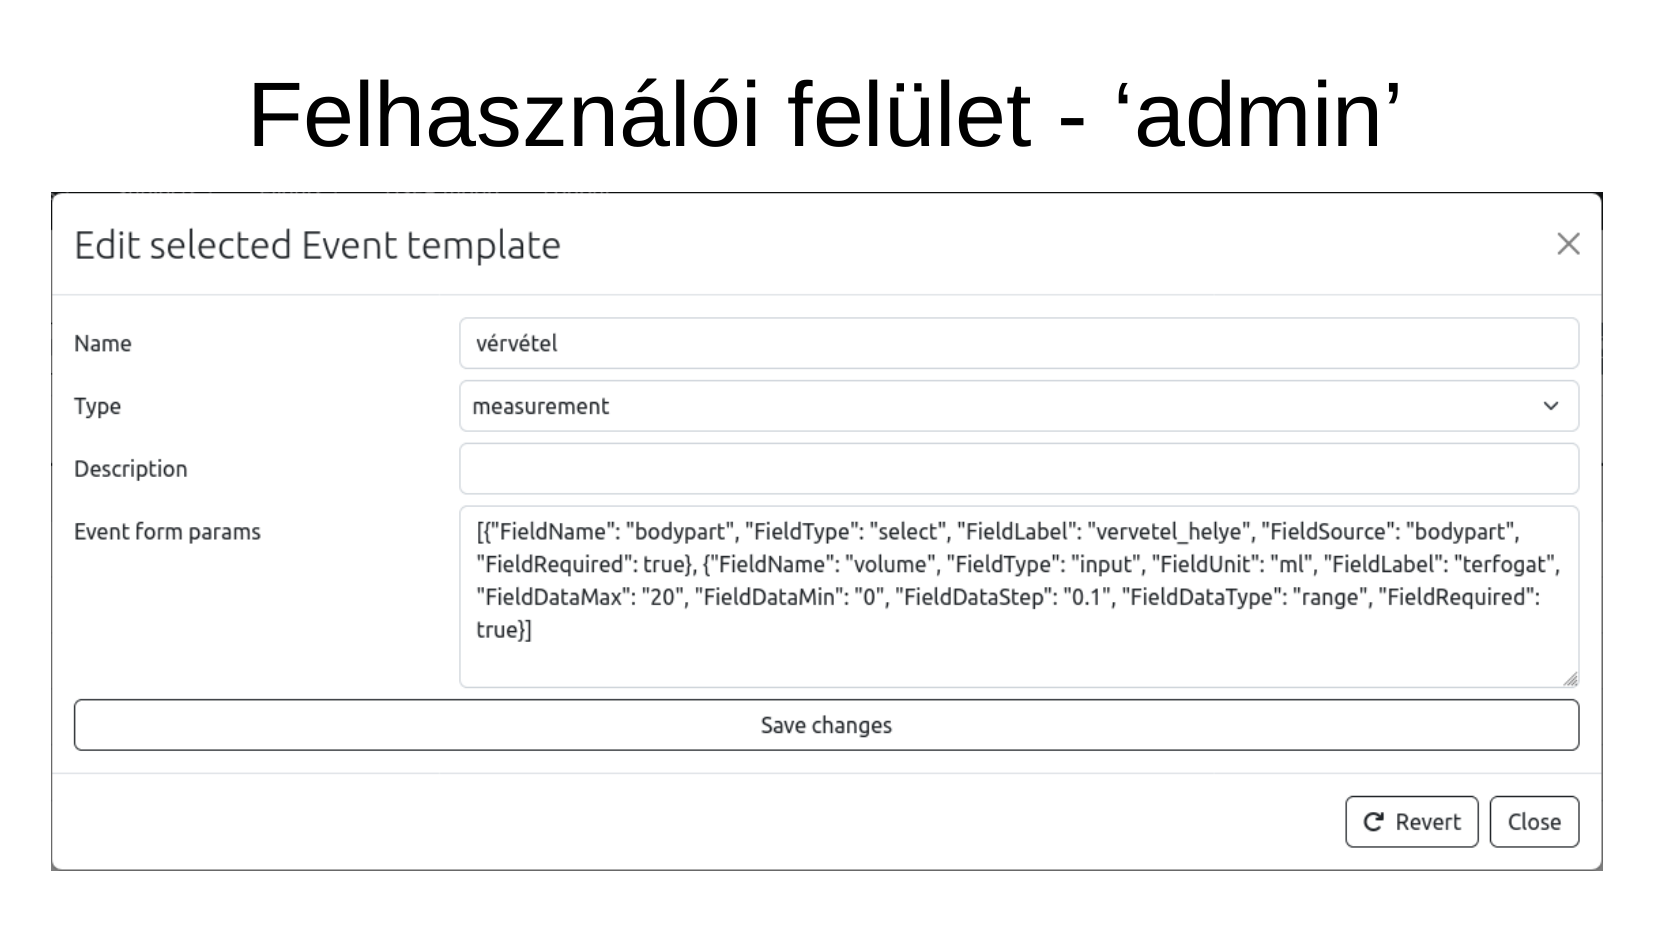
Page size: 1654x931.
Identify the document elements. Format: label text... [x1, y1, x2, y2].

title Felhasználói felület - ‘admin’ [82, 37, 1571, 192]
picture [51, 192, 1603, 871]
